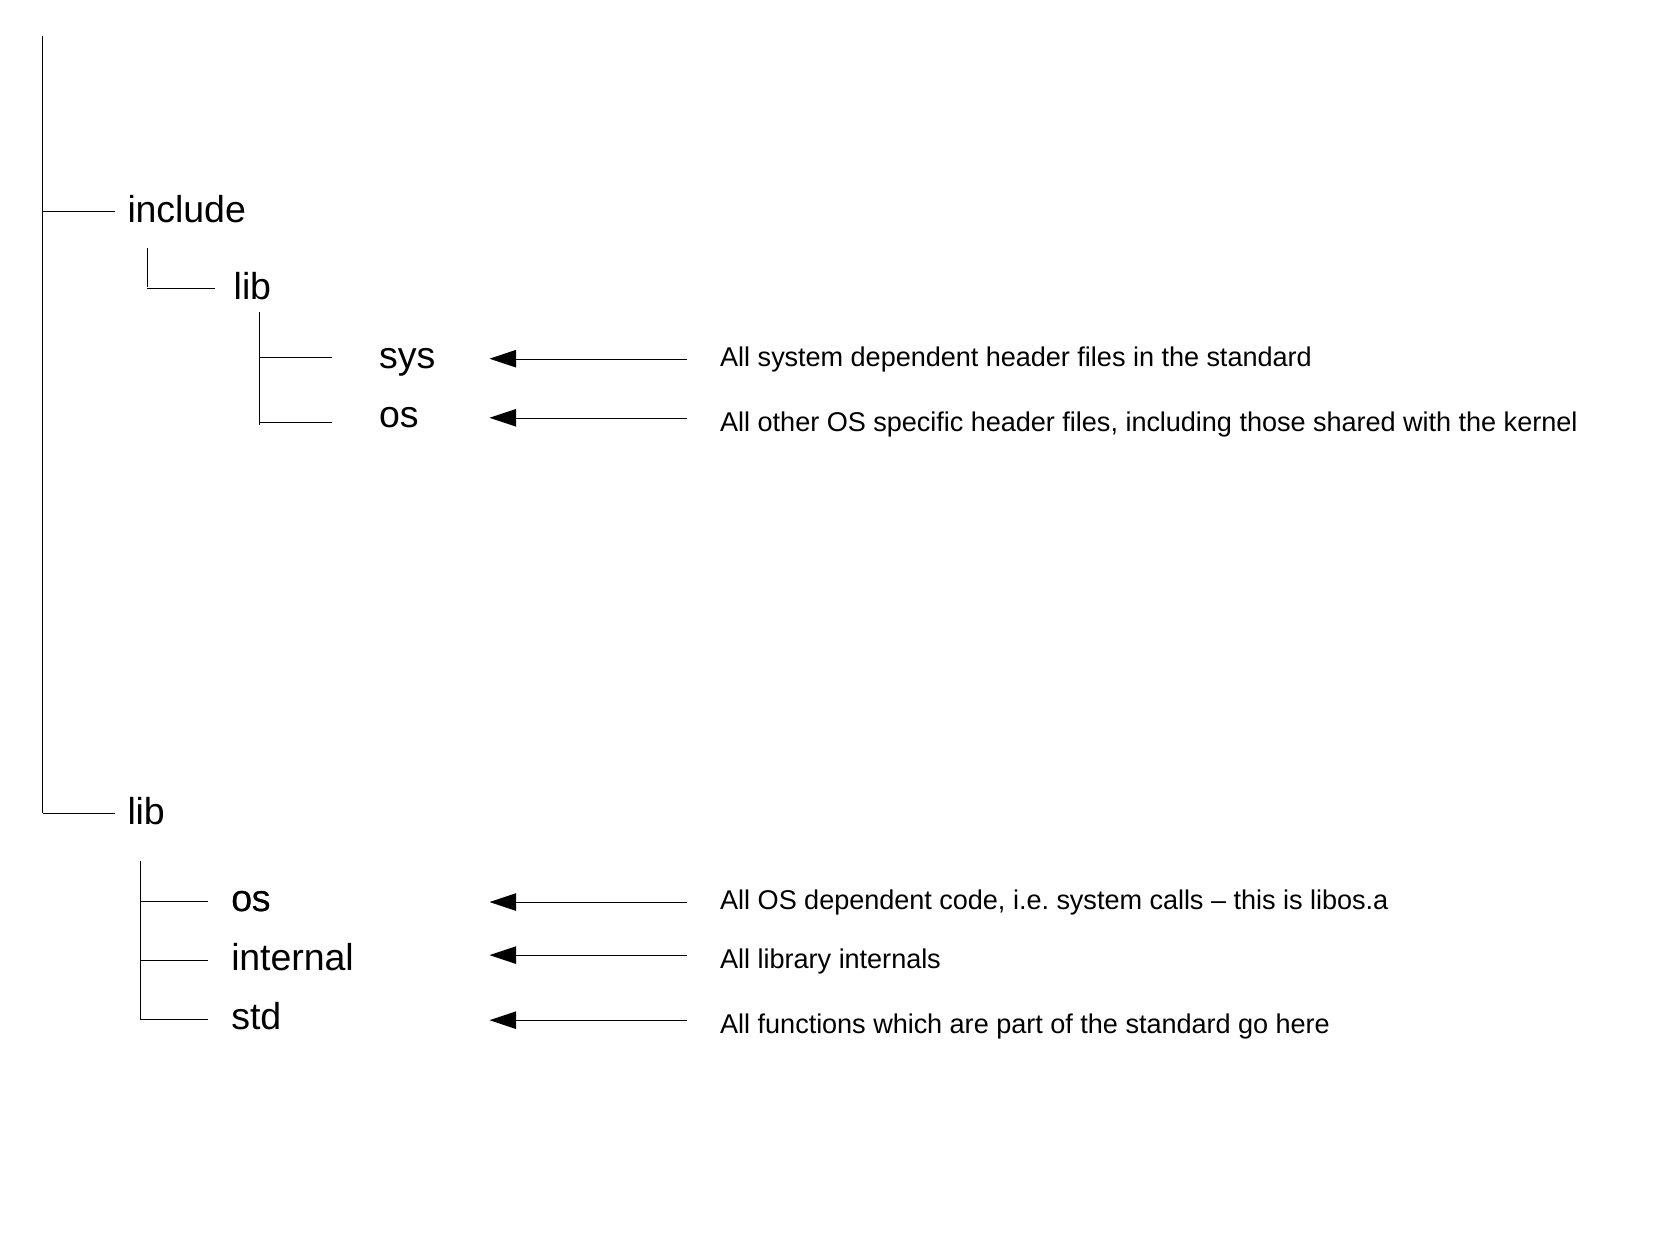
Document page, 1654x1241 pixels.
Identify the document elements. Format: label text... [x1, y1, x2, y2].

text_box std [216, 988, 617, 1046]
text_box All OS dependent code, i.e. system calls – this is libos.a [705, 877, 1601, 923]
text_box lib [219, 257, 619, 315]
text_box All other OS specific header files, including those shared with the kernel [705, 399, 1601, 445]
text_box All library internals [705, 936, 1601, 982]
text_box All system dependent header files in the standard [705, 334, 1601, 380]
text_box internal [216, 929, 617, 987]
text_box os [364, 386, 765, 444]
text_box lib [112, 783, 513, 841]
text_box os [216, 870, 617, 927]
text_box include [112, 181, 513, 238]
text_box sys [364, 327, 765, 385]
text_box All functions which are part of the standard go here [705, 1001, 1601, 1047]
